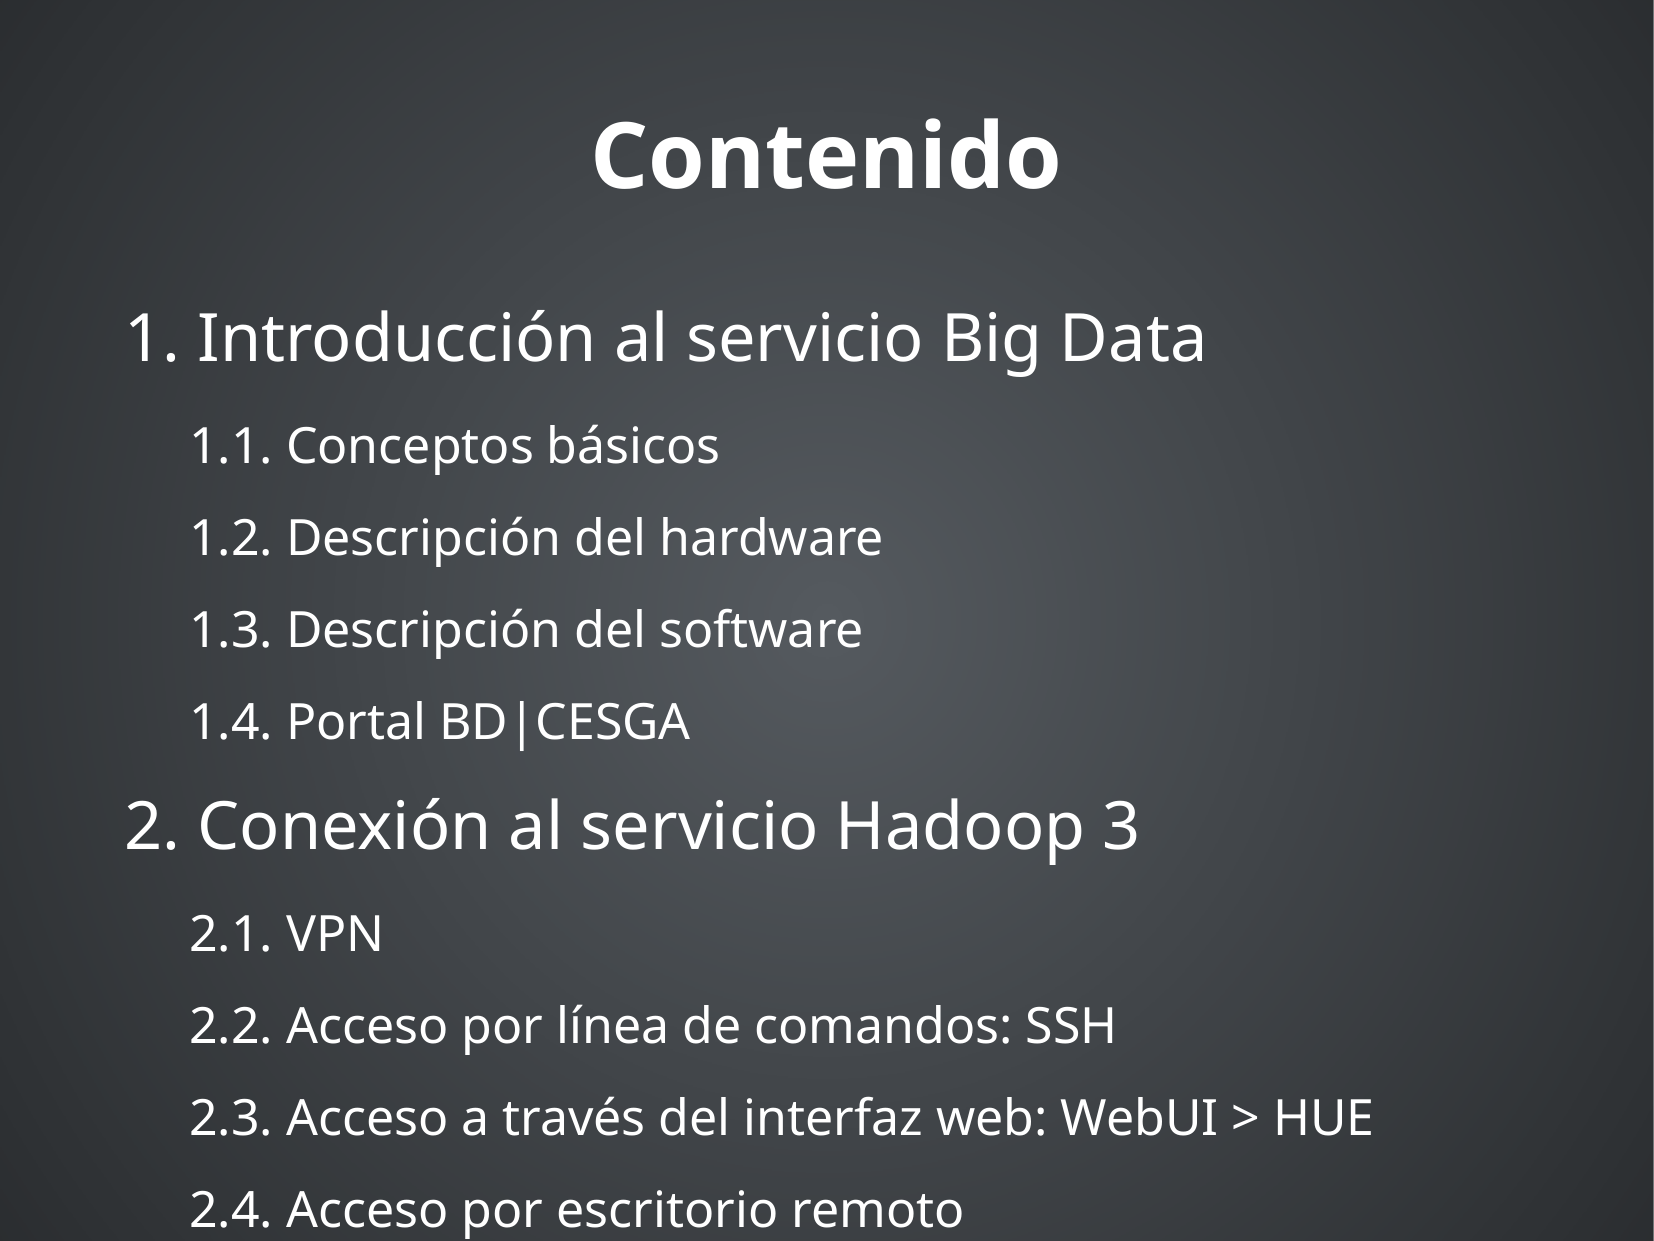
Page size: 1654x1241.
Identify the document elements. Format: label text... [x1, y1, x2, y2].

title Contenido [82, 49, 1571, 257]
list 1. Introducción al servicio Big Data 1.1. Conceptos básicos 1.2. Descripción del hardware 1.3. Descripción del software 1.4. Portal BD|CESGA 2. Conexión al servicio Hadoop 3 2.1. VPN 2.2. Acceso por línea de comandos: SSH 2.3. Acceso a través del interfaz web: WebUI > HUE 2.4. Acceso por escritorio remoto [82, 290, 1571, 1136]
picture [0, 0, 1654, 1241]
